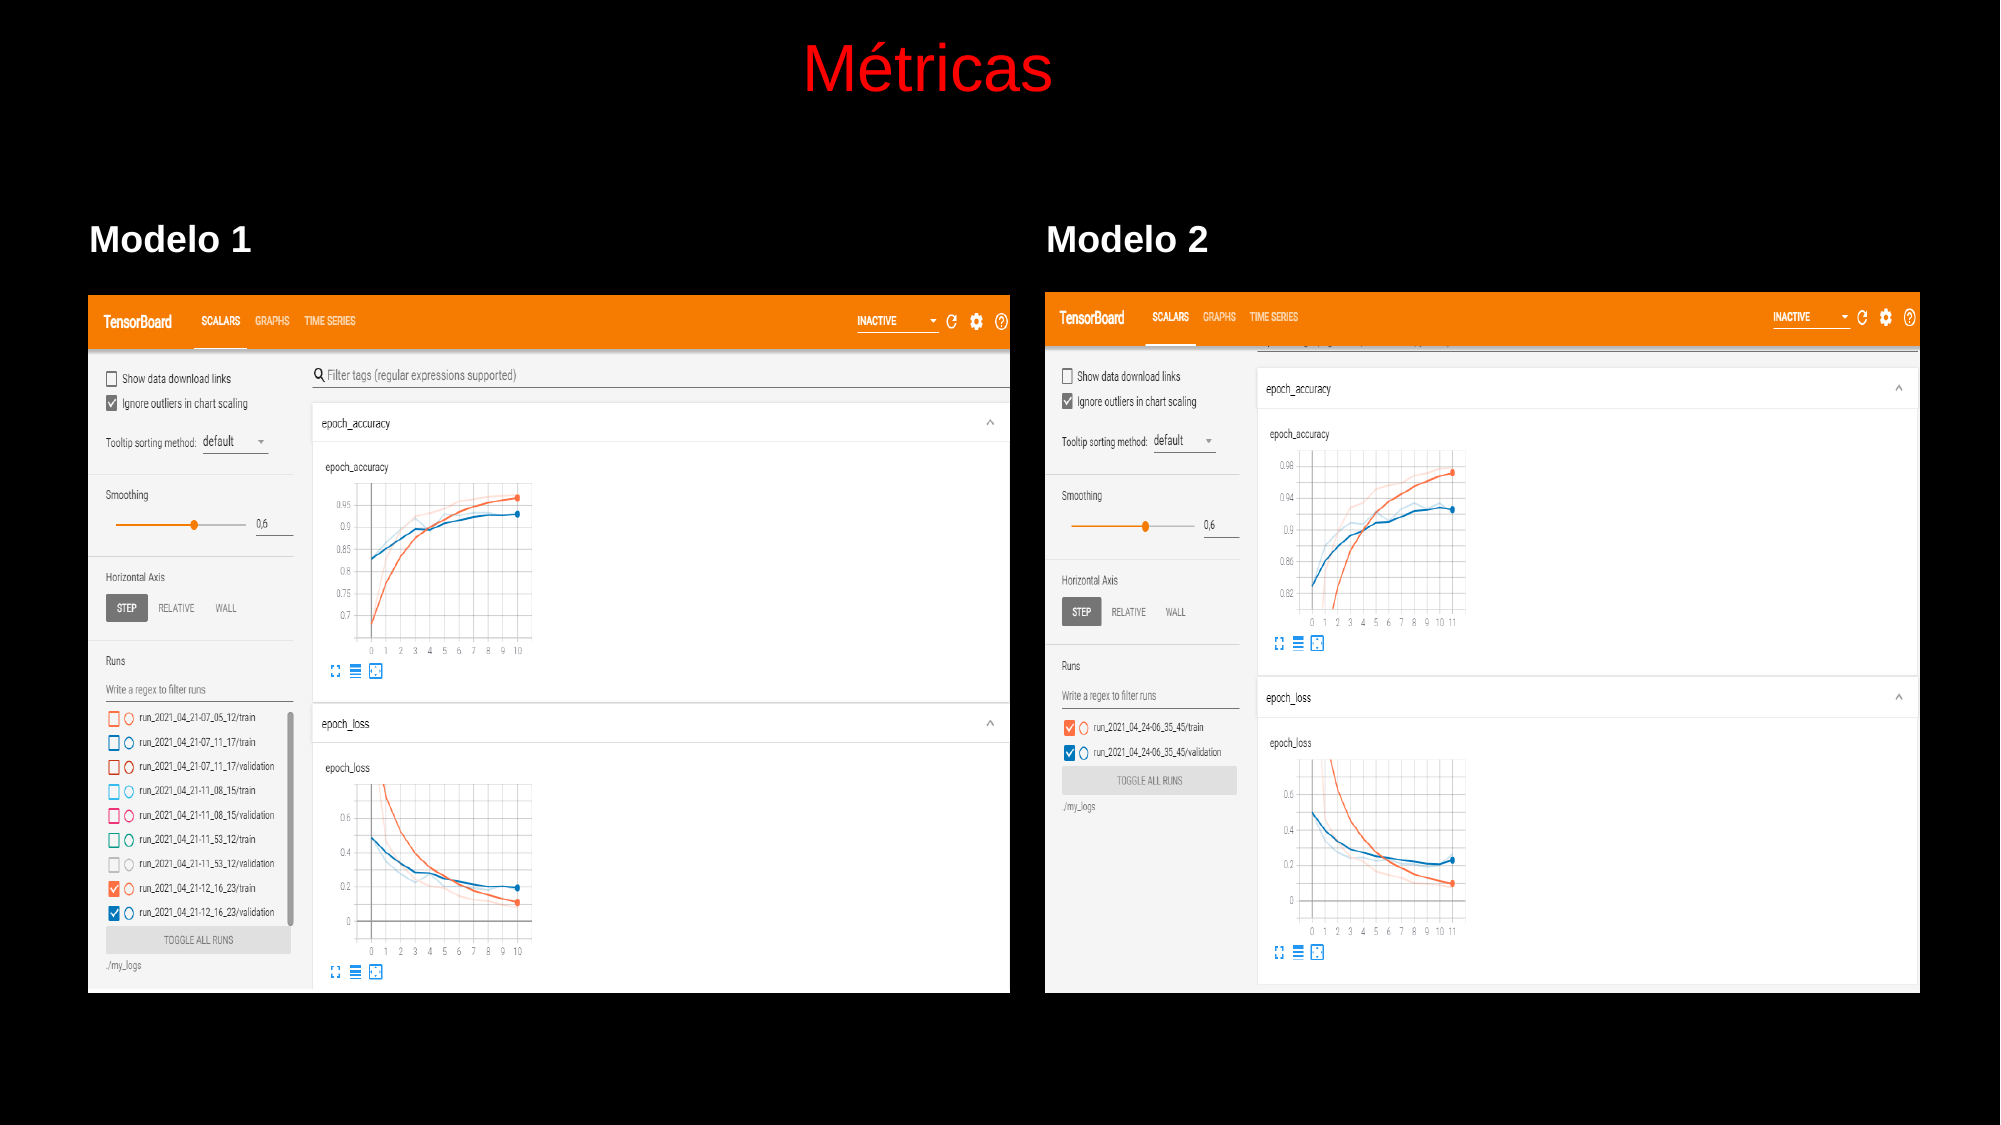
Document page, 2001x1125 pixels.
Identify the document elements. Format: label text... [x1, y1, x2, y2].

list Modelo 2 [1030, 212, 1235, 292]
picture [88, 295, 1010, 993]
text_box Métricas [652, 37, 1205, 113]
picture [1045, 292, 1920, 993]
list Modelo 1 [74, 212, 278, 292]
